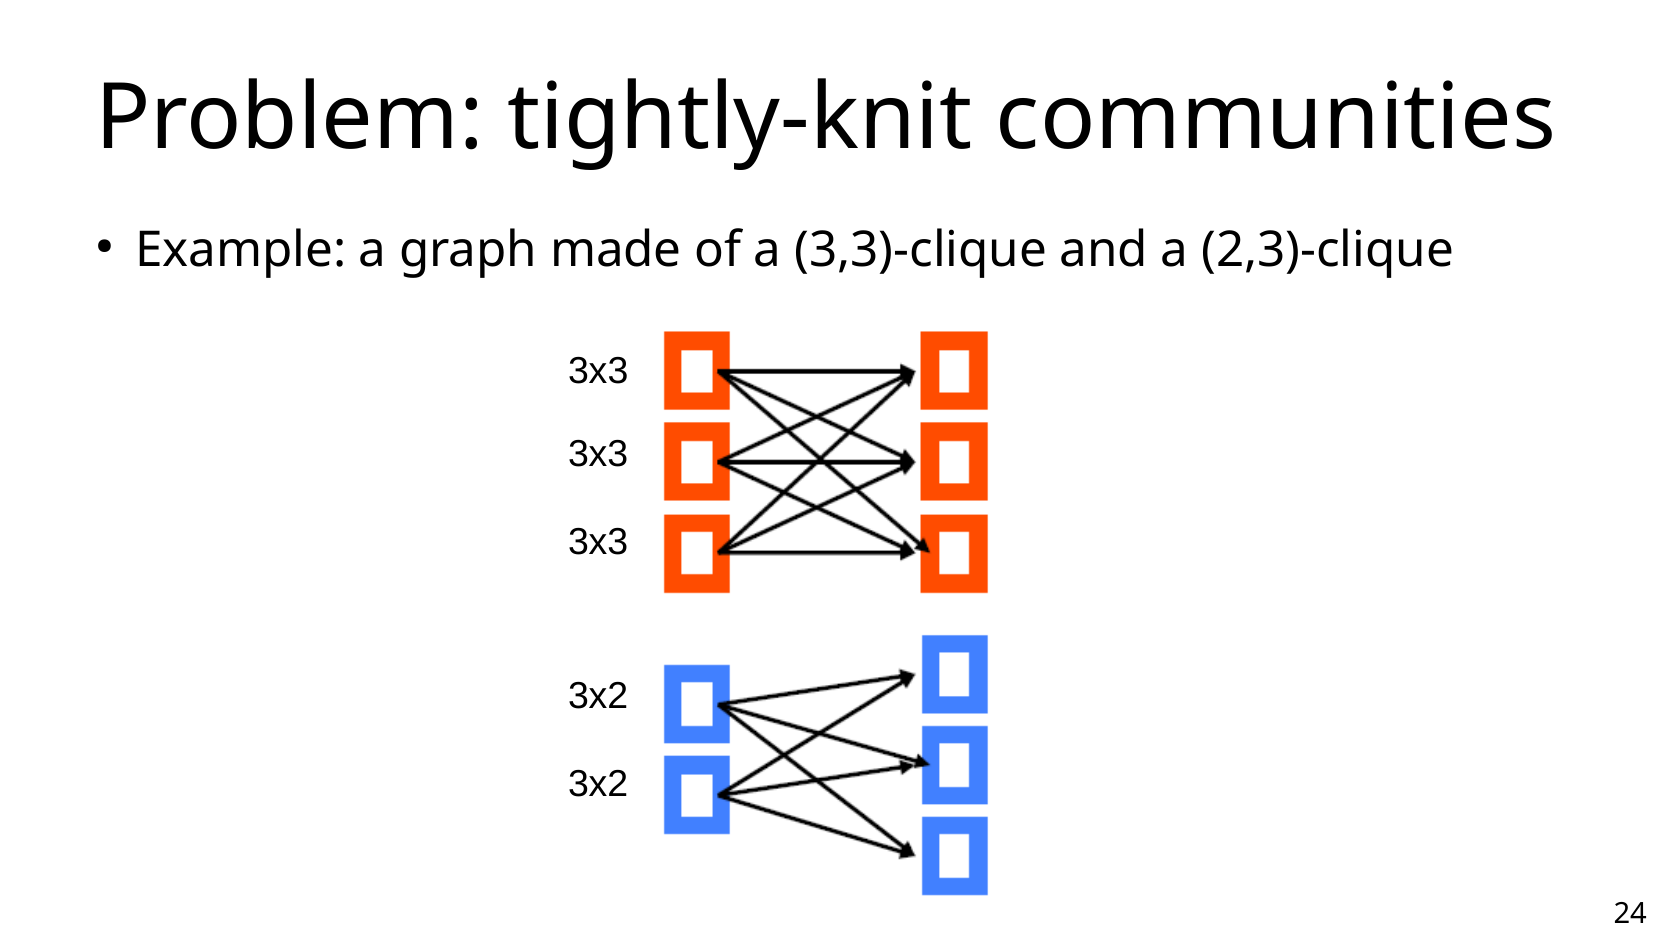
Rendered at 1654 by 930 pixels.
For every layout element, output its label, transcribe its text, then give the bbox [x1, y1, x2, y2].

text_box 3x3 [553, 513, 644, 571]
picture [630, 302, 1006, 922]
text_box 3x3 [553, 424, 644, 482]
text_box 3x2 [553, 755, 644, 813]
title Problem: tightly-knit communities [82, 1, 1571, 213]
text_box 3x3 [553, 341, 644, 399]
text_box 3x2 [553, 666, 644, 724]
list Example: a graph made of a (3,3)-clique and a (2,3)-clique [82, 213, 1571, 314]
